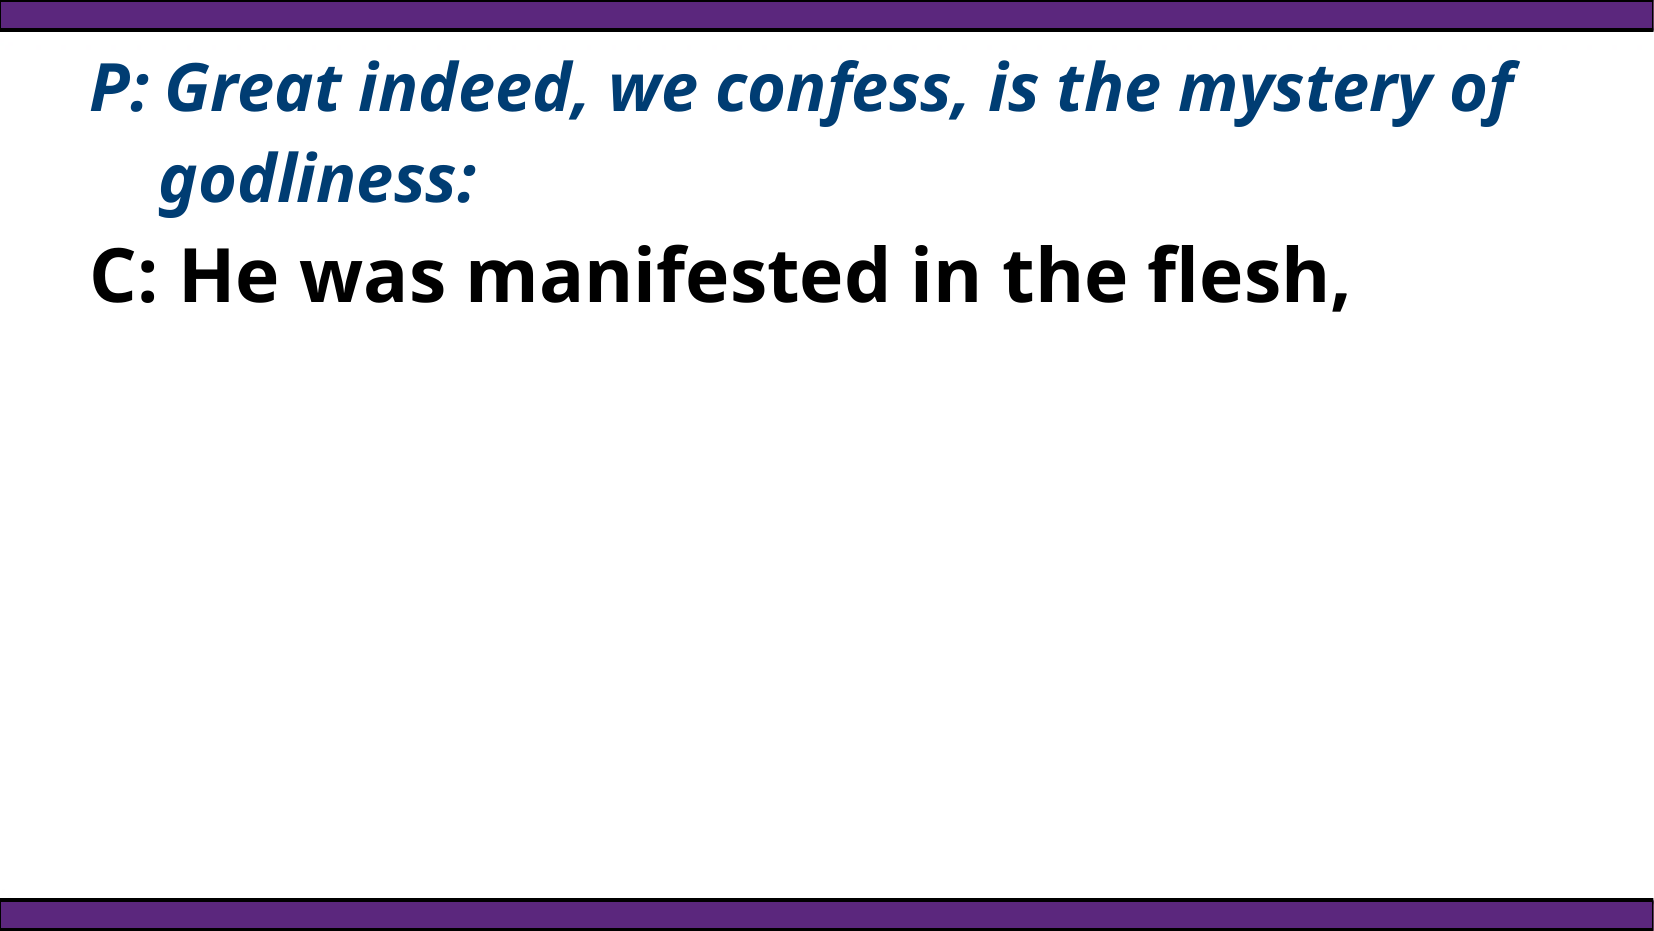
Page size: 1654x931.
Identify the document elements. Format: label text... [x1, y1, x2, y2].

text_box P: Great indeed, we confess, is the mystery of godliness: C: He was manifested in the flesh, [75, 33, 1576, 358]
text_box [0, 0, 1654, 31]
text_box [0, 900, 1654, 931]
picture [0, 31, 1654, 900]
